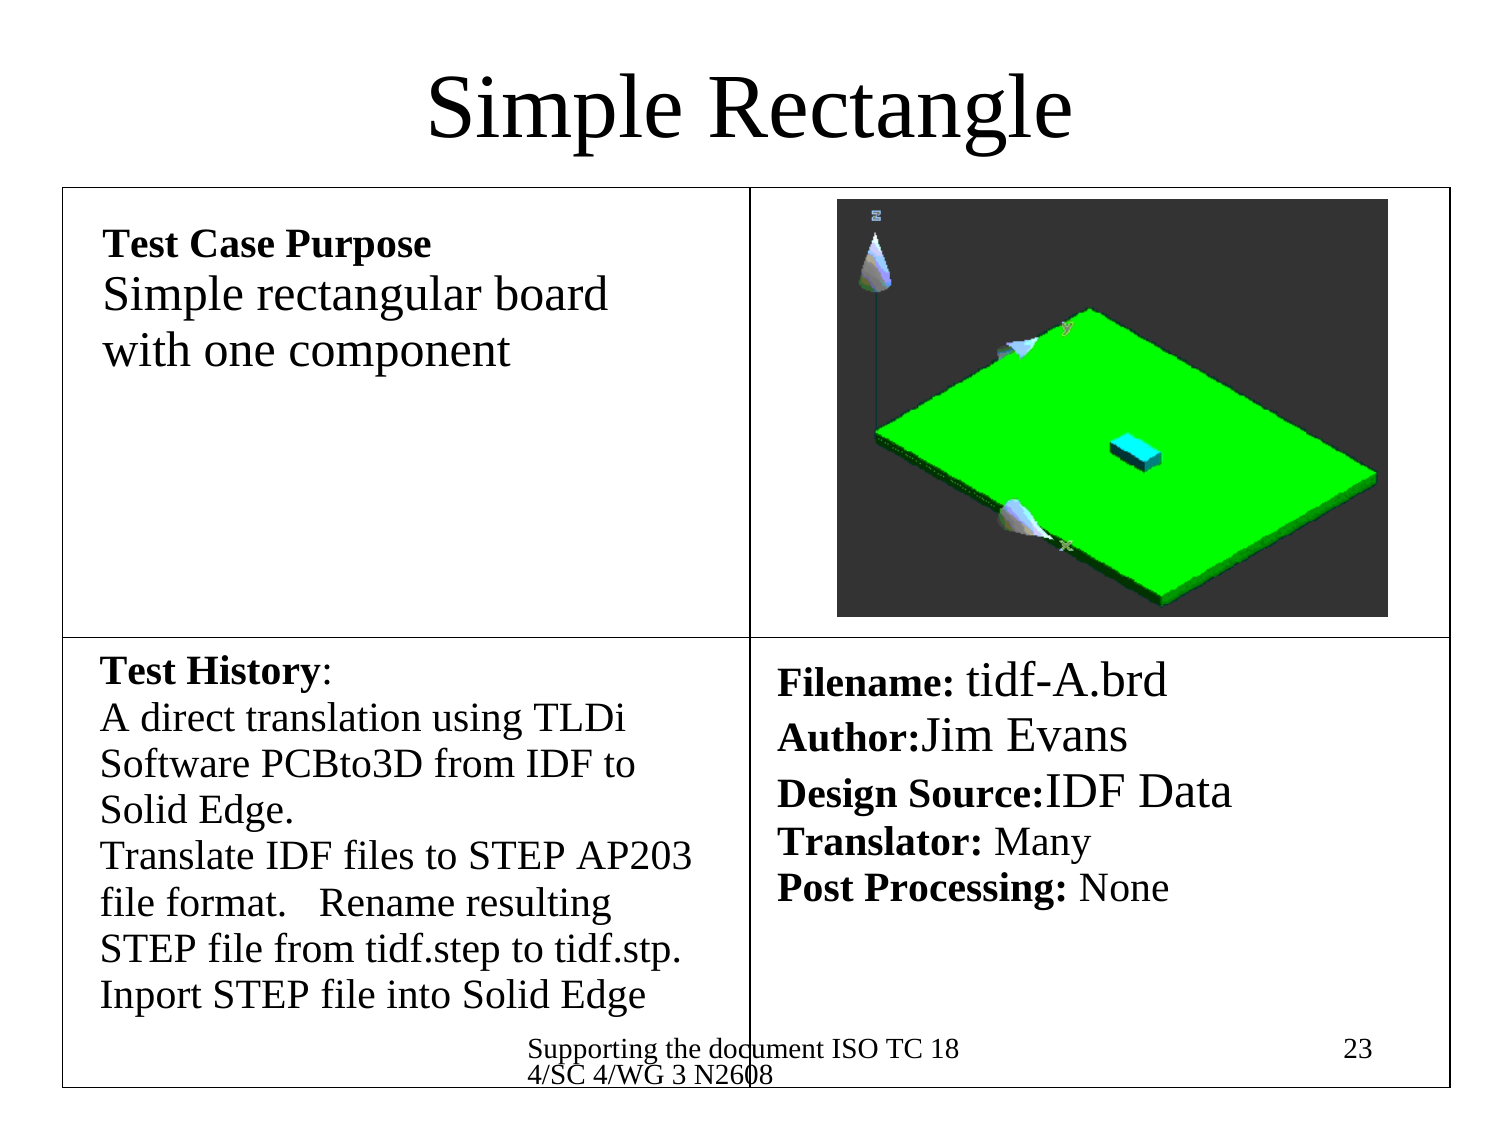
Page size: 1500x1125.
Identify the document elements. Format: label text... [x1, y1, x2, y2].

title Simple Rectangle [112, 12, 1388, 201]
text_box Test Case Purpose Simple rectangular board with one component [87, 212, 676, 385]
text_box Filename: tidf-A.brd Author:Jim Evans Design Source:IDF Data Translator: Many Post Processing: None [762, 644, 1248, 1029]
text_box Test History: A direct translation using TLDi Software PCBto3D from IDF to Solid Edge. Translate IDF files to STEP AP203 file format. Rename resulting STEP file from tidf.step to tidf.stp. Inport STEP file into Solid Edge [84, 639, 726, 1072]
chart [837, 200, 1388, 617]
